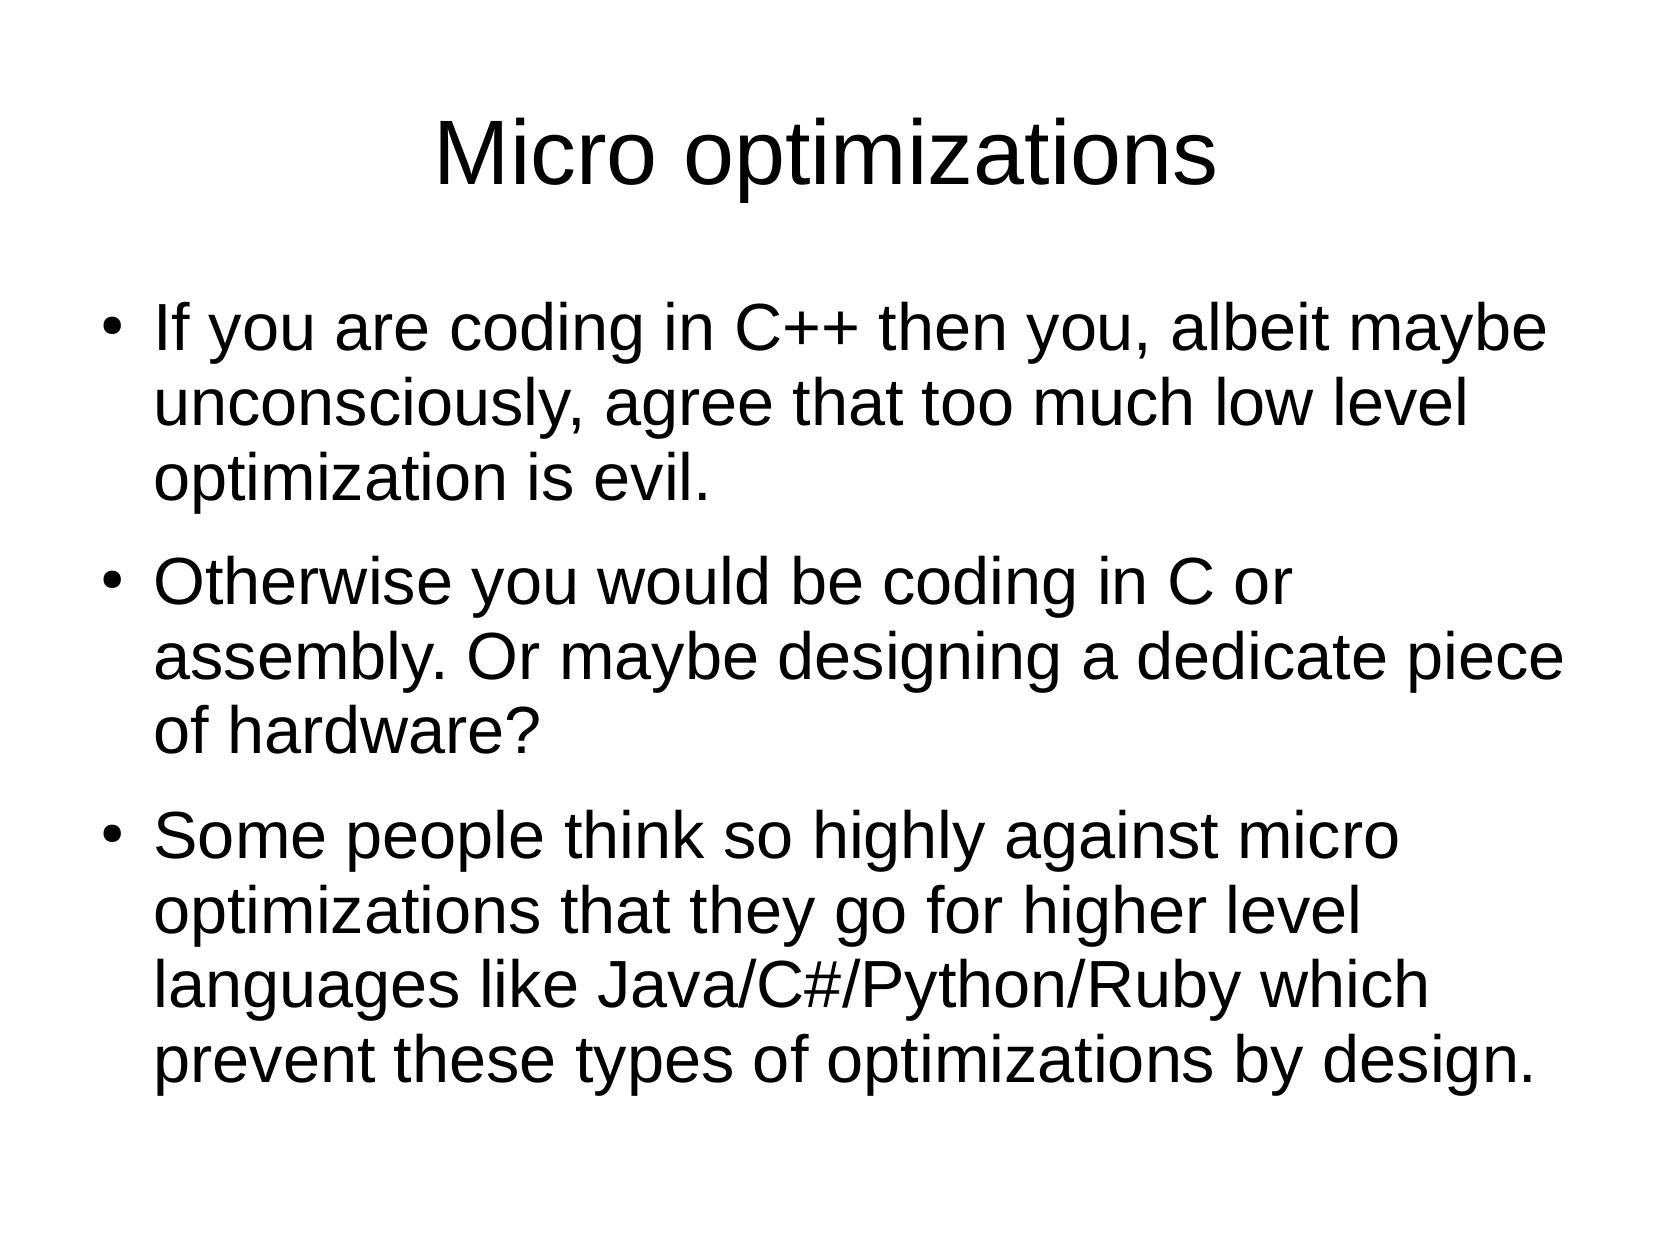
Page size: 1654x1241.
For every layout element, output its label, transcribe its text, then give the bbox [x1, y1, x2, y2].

list If you are coding in C++ then you, albeit maybe unconsciously, agree that too much low level optimization is evil. Otherwise you would be coding in C or assembly. Or maybe designing a dedicate piece of hardware? Some people think so highly against micro optimizations that they go for higher level languages like Java/C#/Python/Ruby which prevent these types of optimizations by design. [82, 290, 1571, 1109]
title Micro optimizations [82, 49, 1571, 257]
